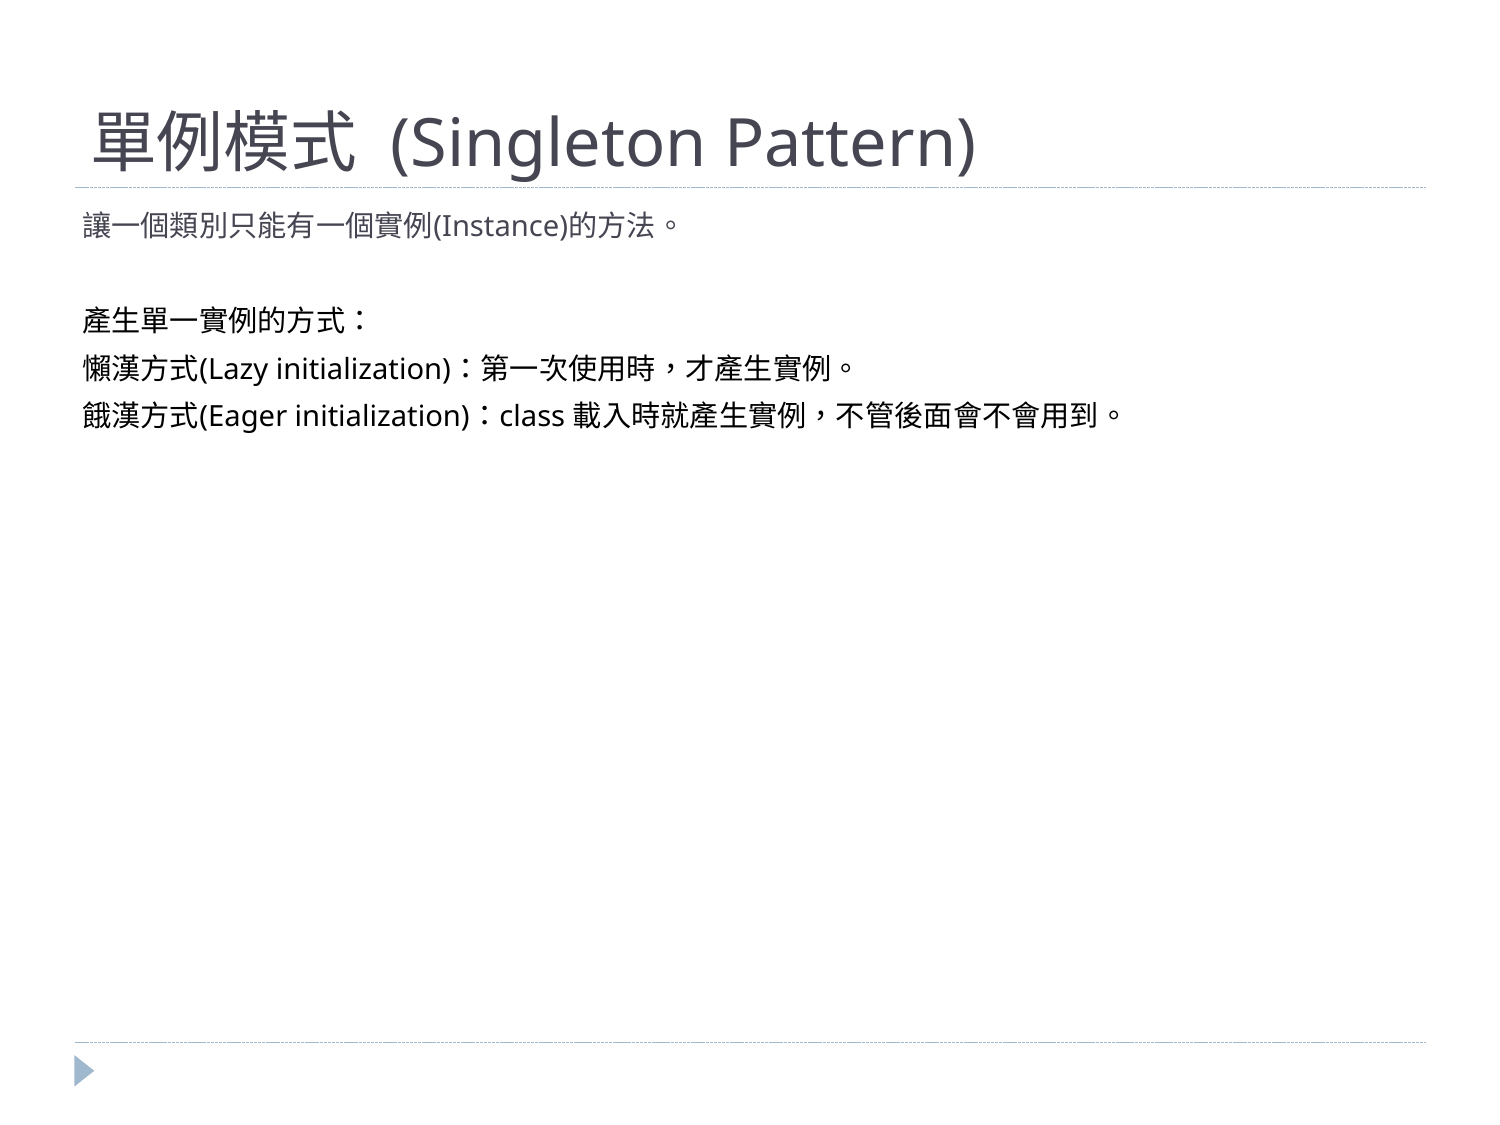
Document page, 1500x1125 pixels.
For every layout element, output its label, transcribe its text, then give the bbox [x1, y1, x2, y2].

title 單例模式 (Singleton Pattern) [75, 24, 1425, 188]
list 讓一個類別只能有一個實例(Instance)的方法。 產生單一實例的方式： 懶漢方式(Lazy initialization)：第一次使用時，才產生實例。 餓漢方式(Eager initialization)：class 載入時就產生實例，不管後面會不會用到。 [67, 200, 1418, 1010]
